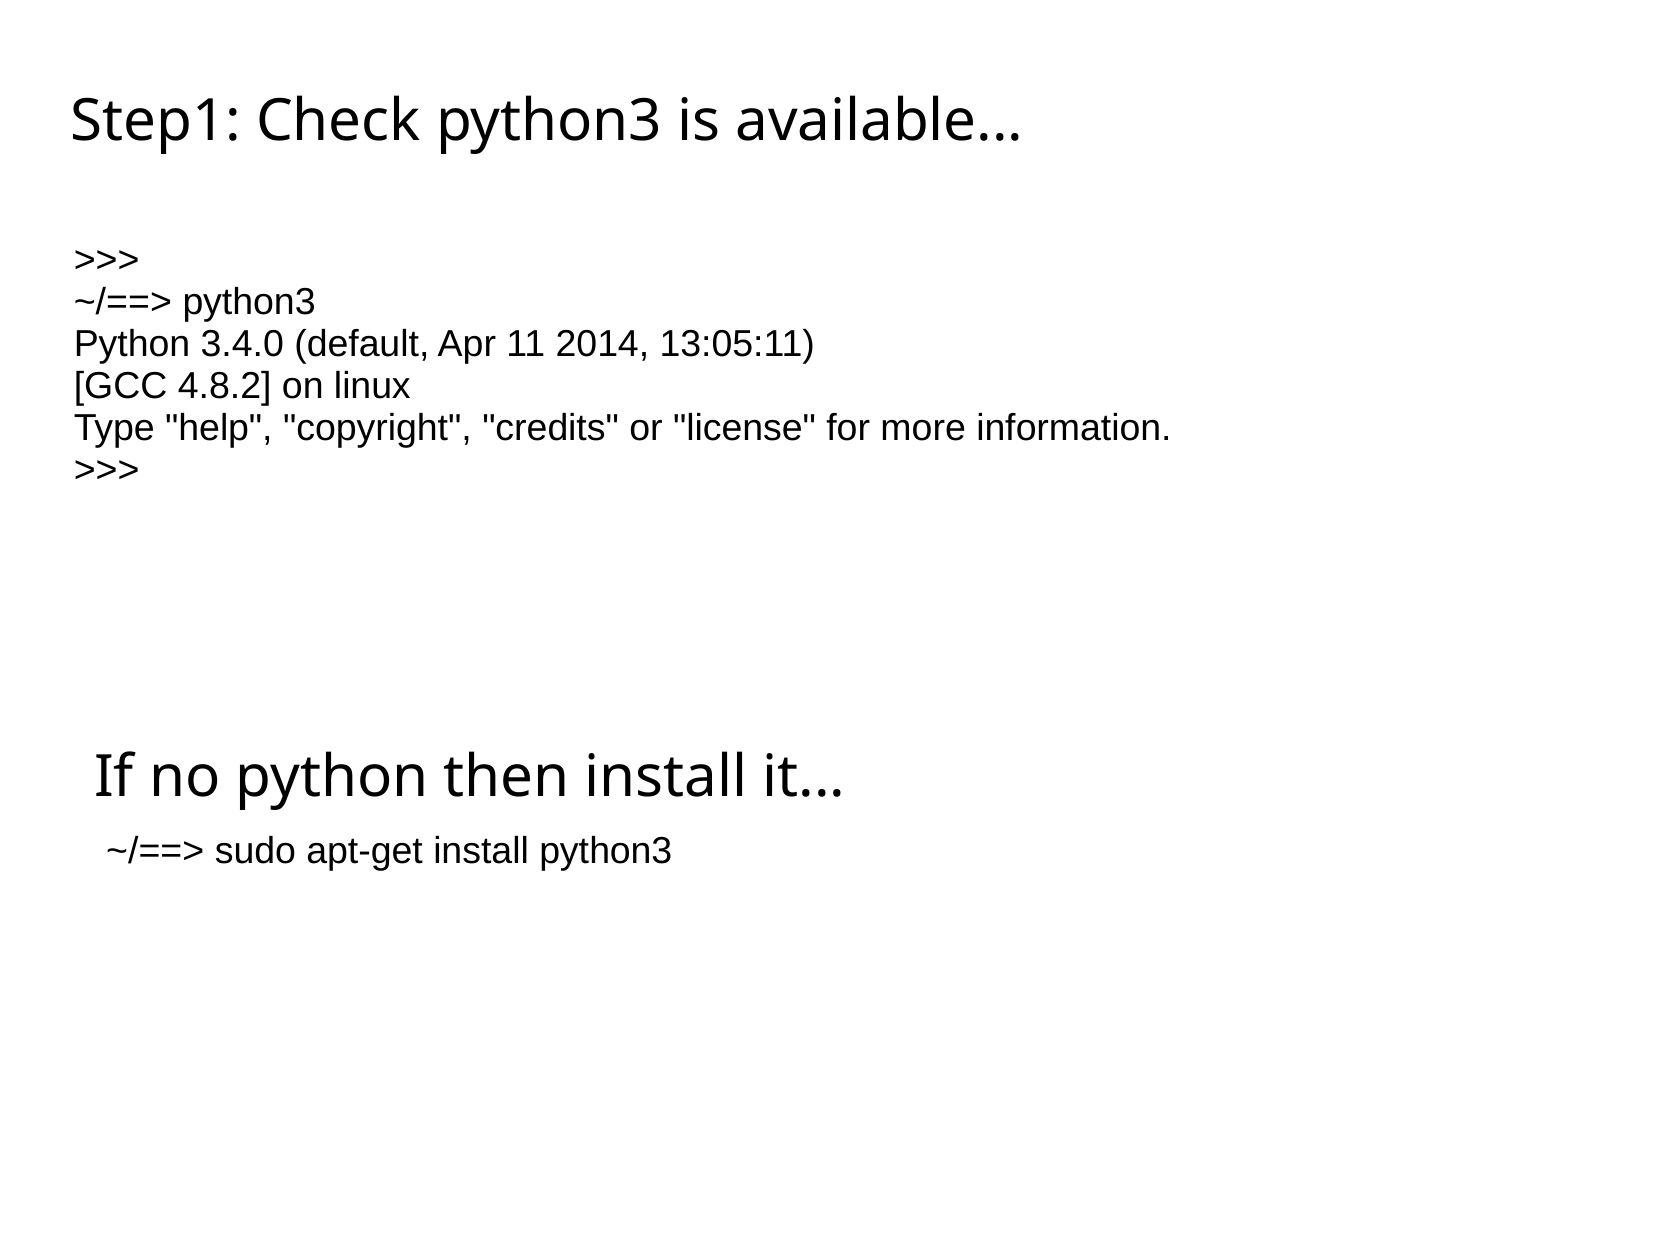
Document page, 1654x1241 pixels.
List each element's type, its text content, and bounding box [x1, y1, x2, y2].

title If no python then install it... [94, 720, 1548, 828]
text_box ~/==> sudo apt-get install python3 [91, 822, 1441, 922]
text_box >>> ~/==> python3 Python 3.4.0 (default, Apr 11 2014, 13:05:11) [GCC 4.8.2] on linux Type "help", "copyright", "credits" or "license" for more information. >>> [59, 188, 1630, 804]
title Step1: Check python3 is available... [70, 70, 1560, 166]
